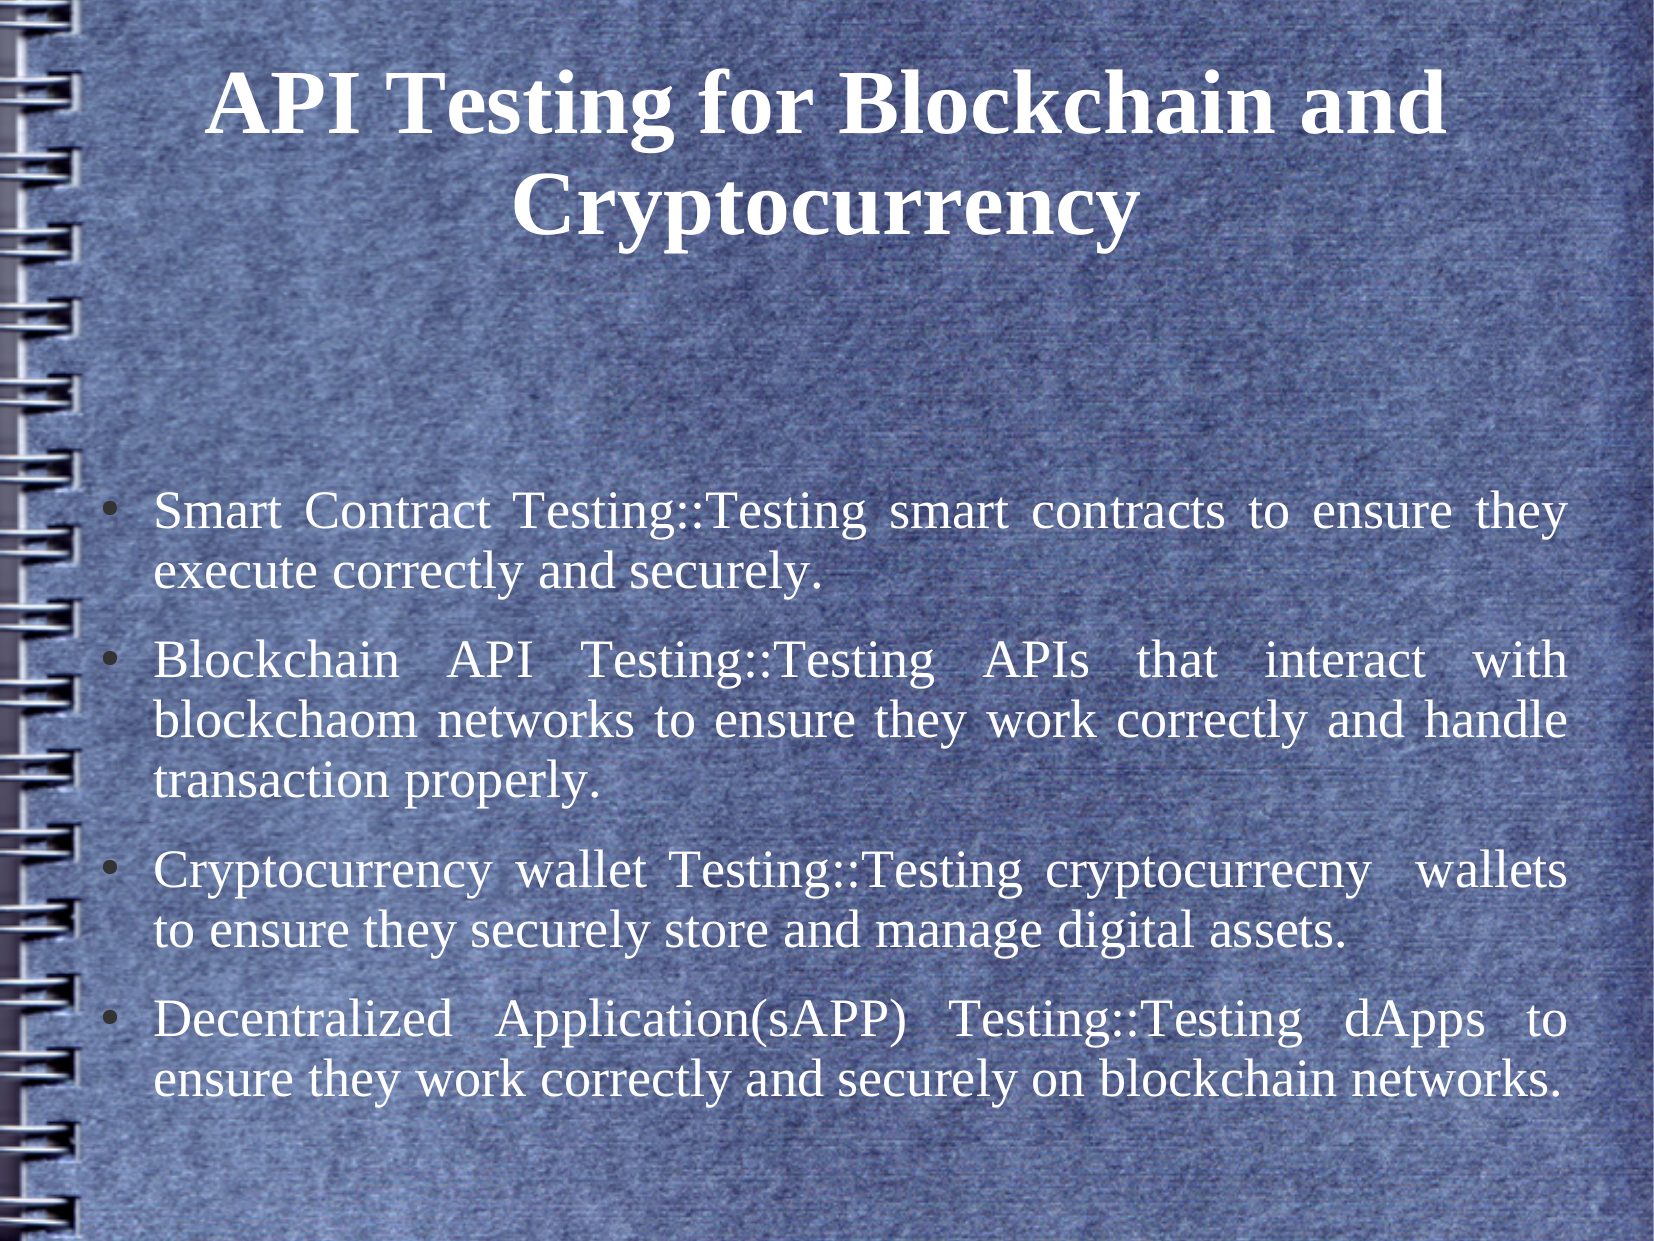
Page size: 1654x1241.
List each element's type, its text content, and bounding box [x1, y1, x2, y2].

picture [0, 0, 1654, 1241]
title API Testing for Blockchain and Cryptocurrency [82, 49, 1571, 257]
list Smart Contract Testing::Testing smart contracts to ensure they execute correctly and securely. Blockchain API Testing::Testing APIs that interact with blockchaom networks to ensure they work correctly and handle transaction properly. Cryptocurrency wallet Testing::Testing cryptocurrecny wallets to ensure they securely store and manage digital assets. Decentralized Application(sAPP) Testing::Testing dApps to ensure they work correctly and securely on blockchain networks. [82, 290, 1571, 1109]
